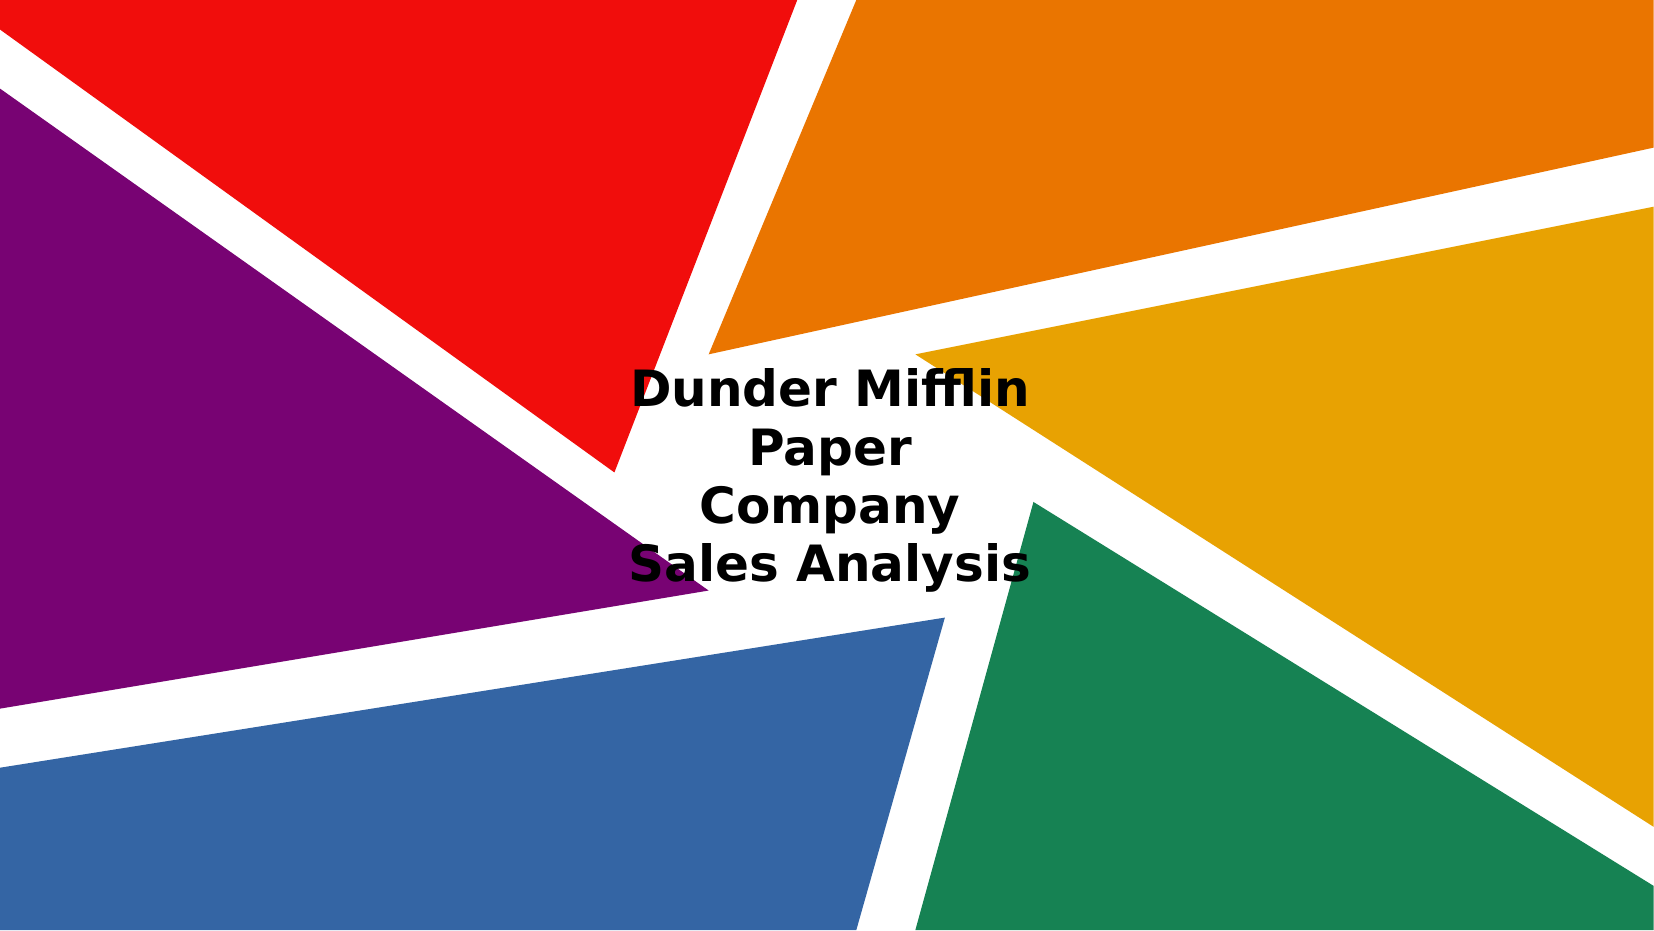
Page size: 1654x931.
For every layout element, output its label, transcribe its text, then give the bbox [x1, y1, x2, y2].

subtitle Dunder Mifflin Paper Company Sales Analysis [620, 324, 1041, 629]
